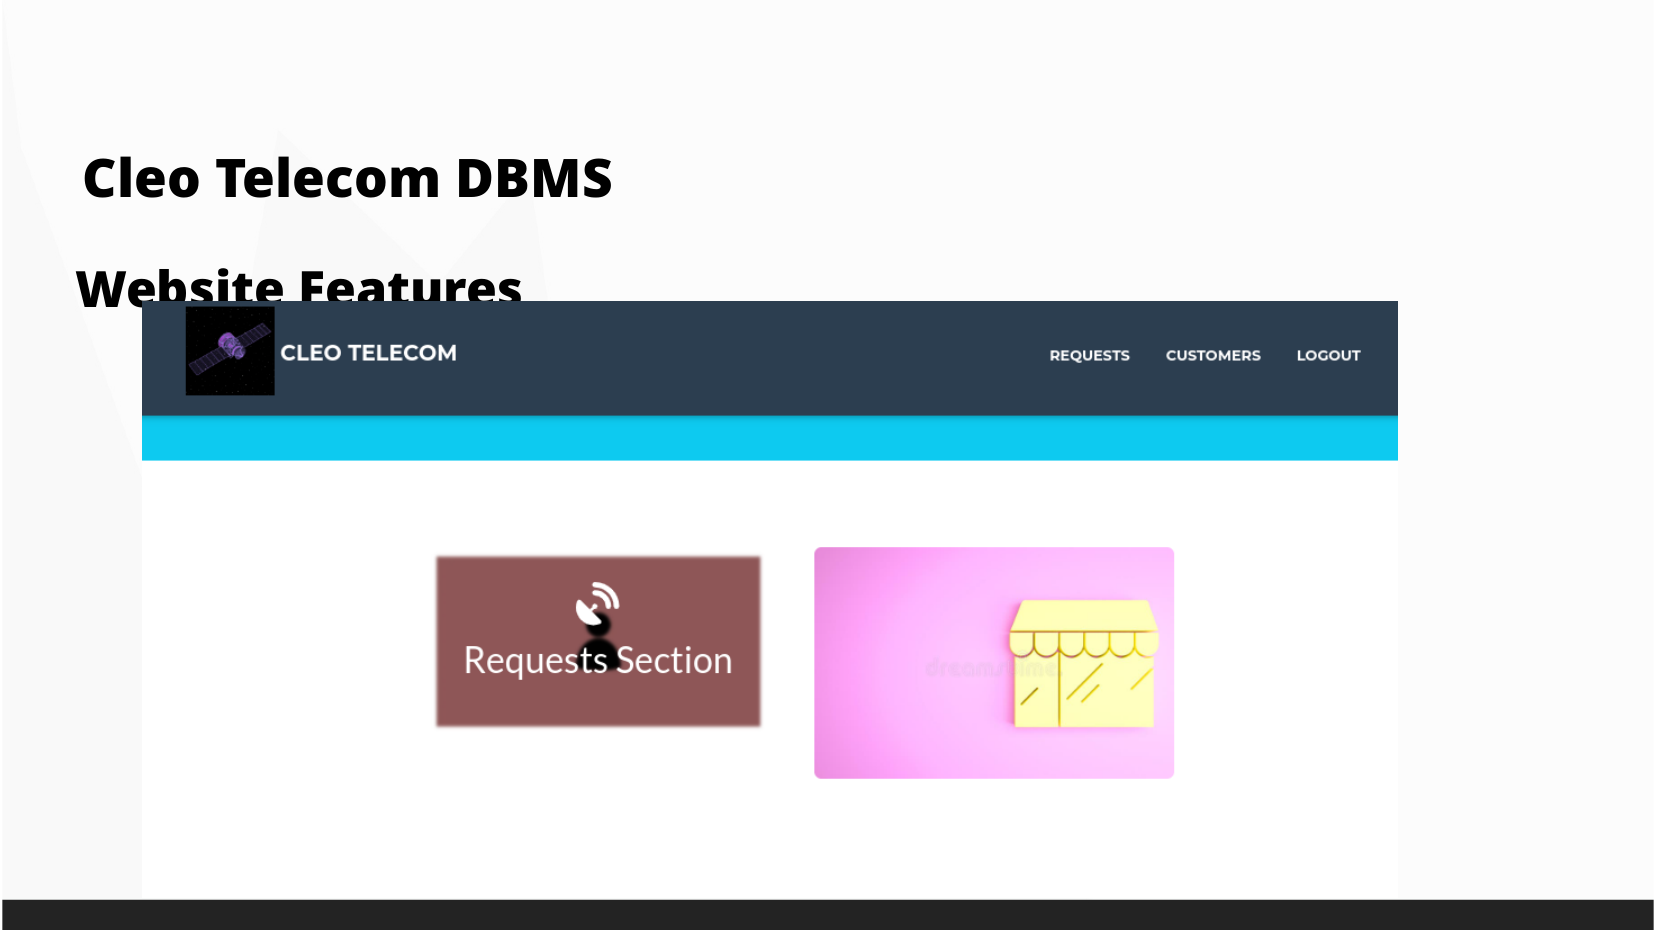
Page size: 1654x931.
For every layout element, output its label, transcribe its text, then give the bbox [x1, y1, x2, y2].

picture [2, 0, 1654, 931]
subtitle Website Features [75, 254, 1516, 662]
title Cleo Telecom DBMS [82, 99, 1571, 255]
